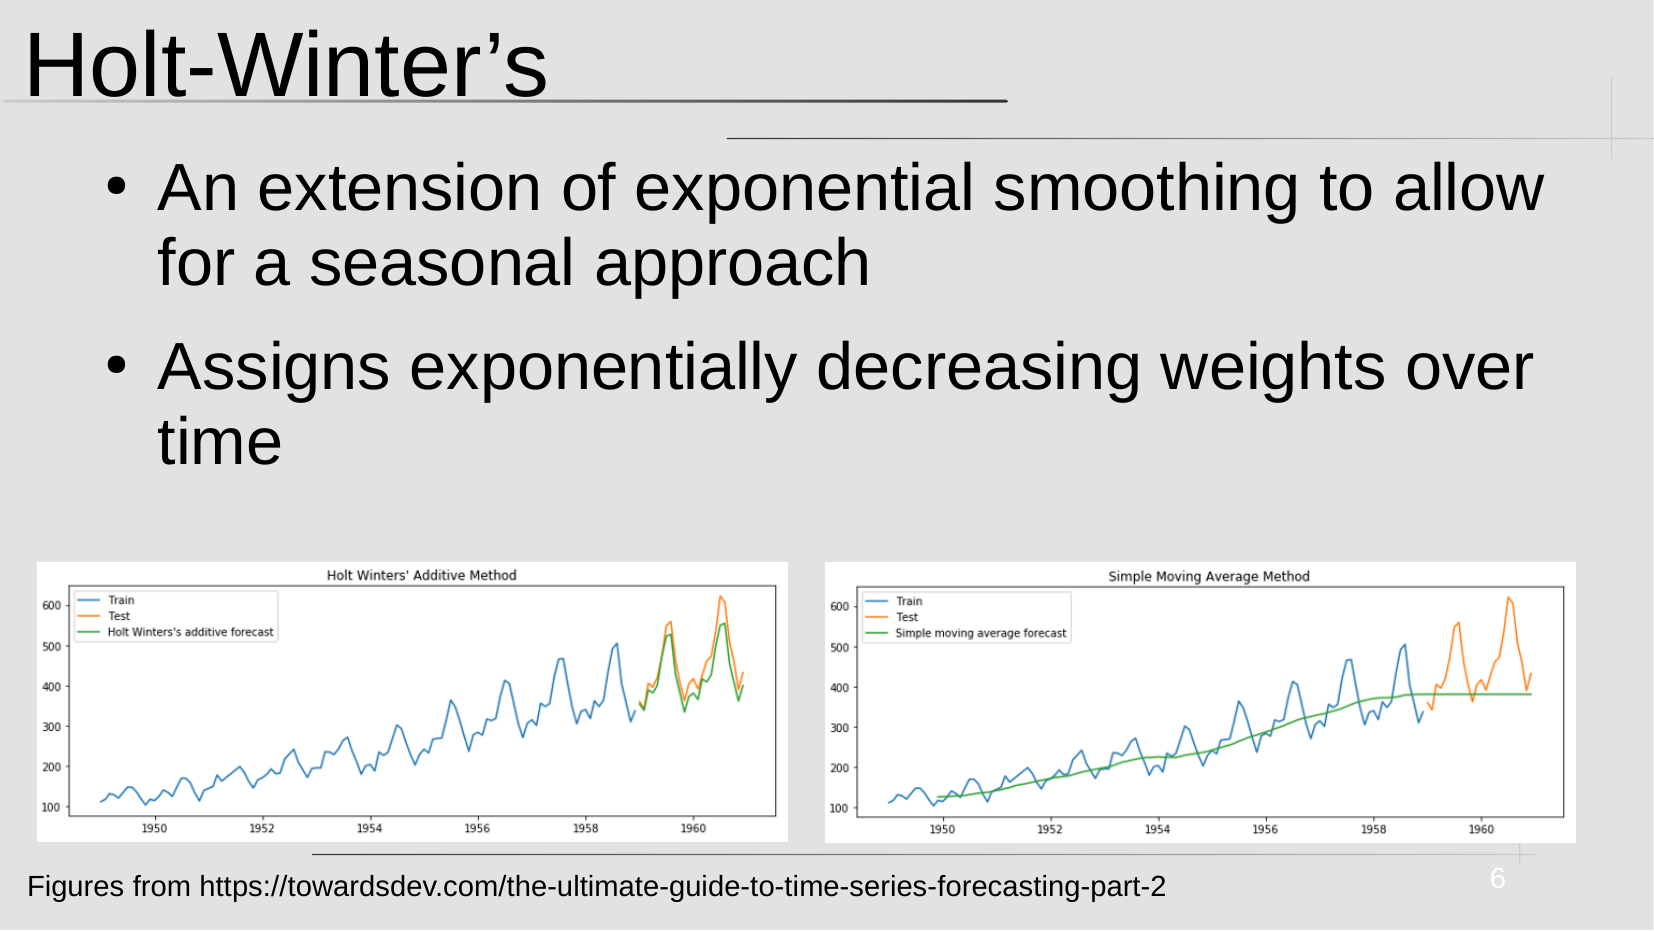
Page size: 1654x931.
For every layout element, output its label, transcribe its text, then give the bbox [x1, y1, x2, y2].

picture [37, 562, 788, 842]
title Holt-Winter’s [23, 11, 1589, 119]
picture [825, 562, 1576, 843]
text_box Figures from https://towardsdev.com/the-ultimate-guide-to-time-series-forecasting-part-2 [12, 862, 1177, 910]
list An extension of exponential smoothing to allow for a seasonal approach Assigns exponentially decreasing weights over time [86, 150, 1576, 502]
